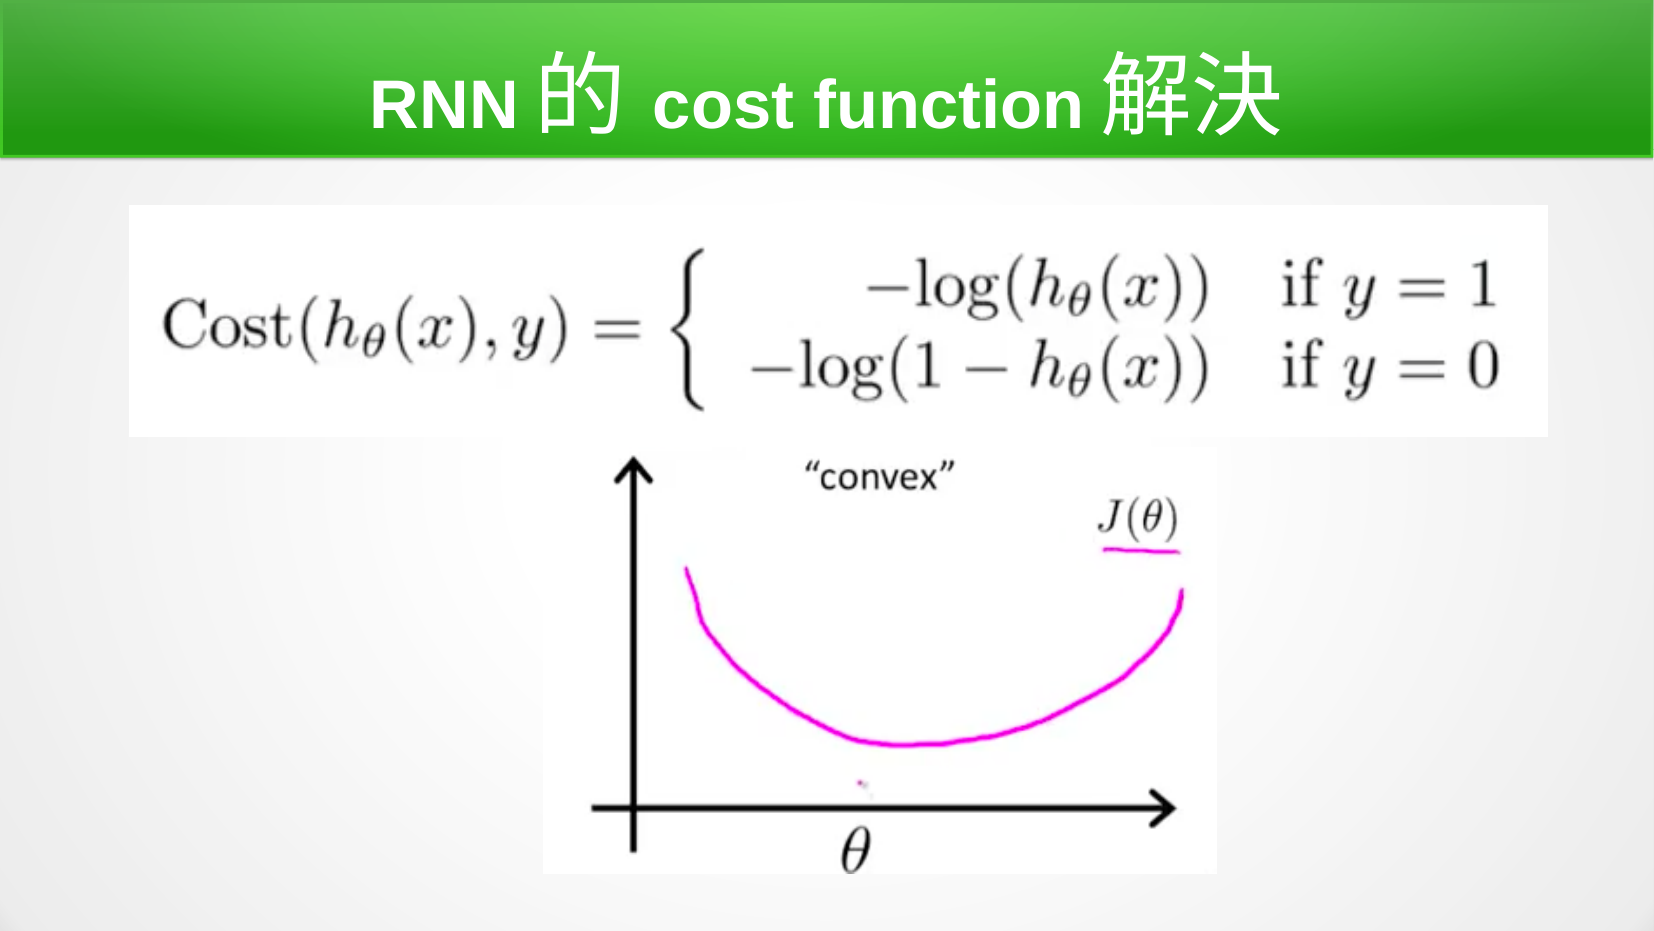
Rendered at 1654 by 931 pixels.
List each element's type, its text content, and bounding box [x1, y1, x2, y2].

picture [543, 447, 1217, 875]
title RNN的cost function解決 [82, 28, 1571, 149]
picture [129, 205, 1548, 438]
